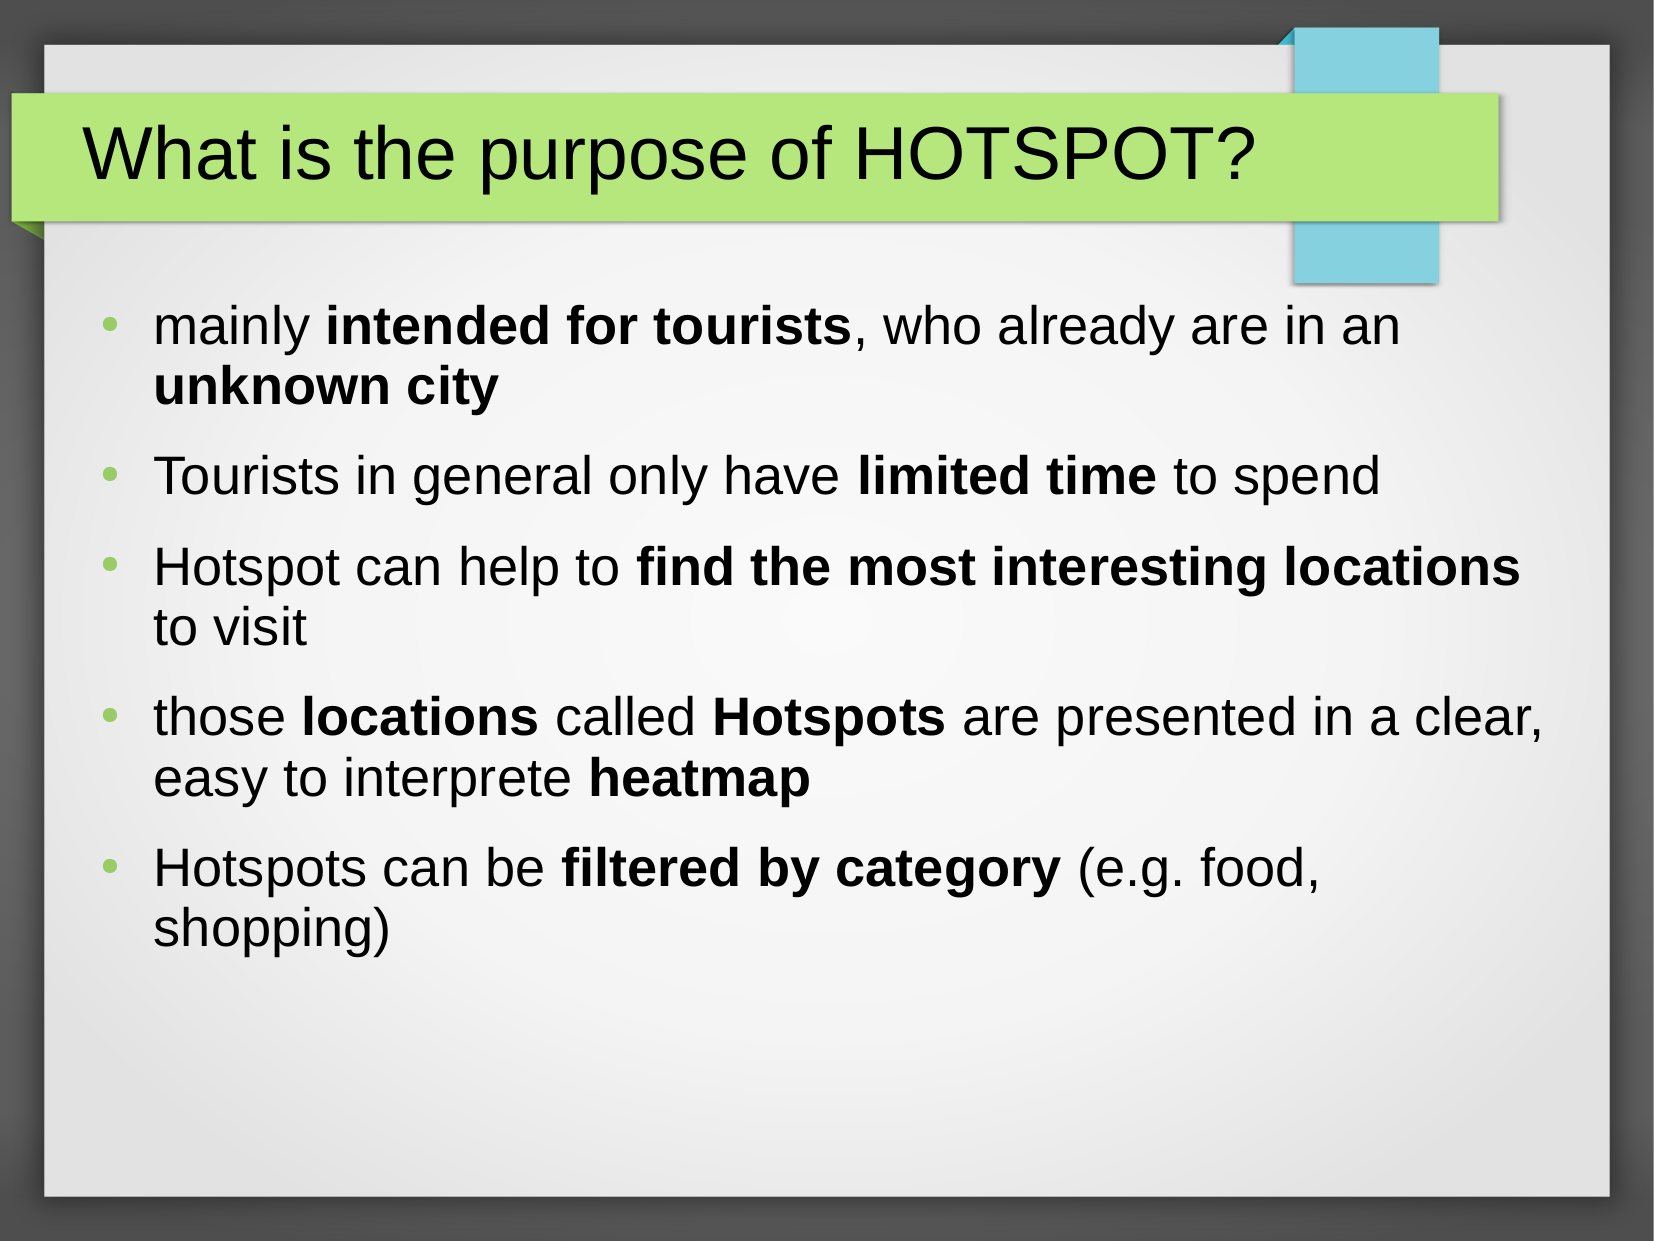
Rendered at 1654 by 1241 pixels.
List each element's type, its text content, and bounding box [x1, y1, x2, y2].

list mainly intended for tourists, who already are in an unknown city Tourists in general only have limited time to spend Hotspot can help to find the most interesting locations to visit those locations called Hotspots are presented in a clear, easy to interprete heatmap Hotspots can be filtered by category (e.g. food, shopping) [82, 295, 1571, 1015]
picture [0, 0, 1654, 1241]
title What is the purpose of HOTSPOT? [82, 78, 1366, 229]
